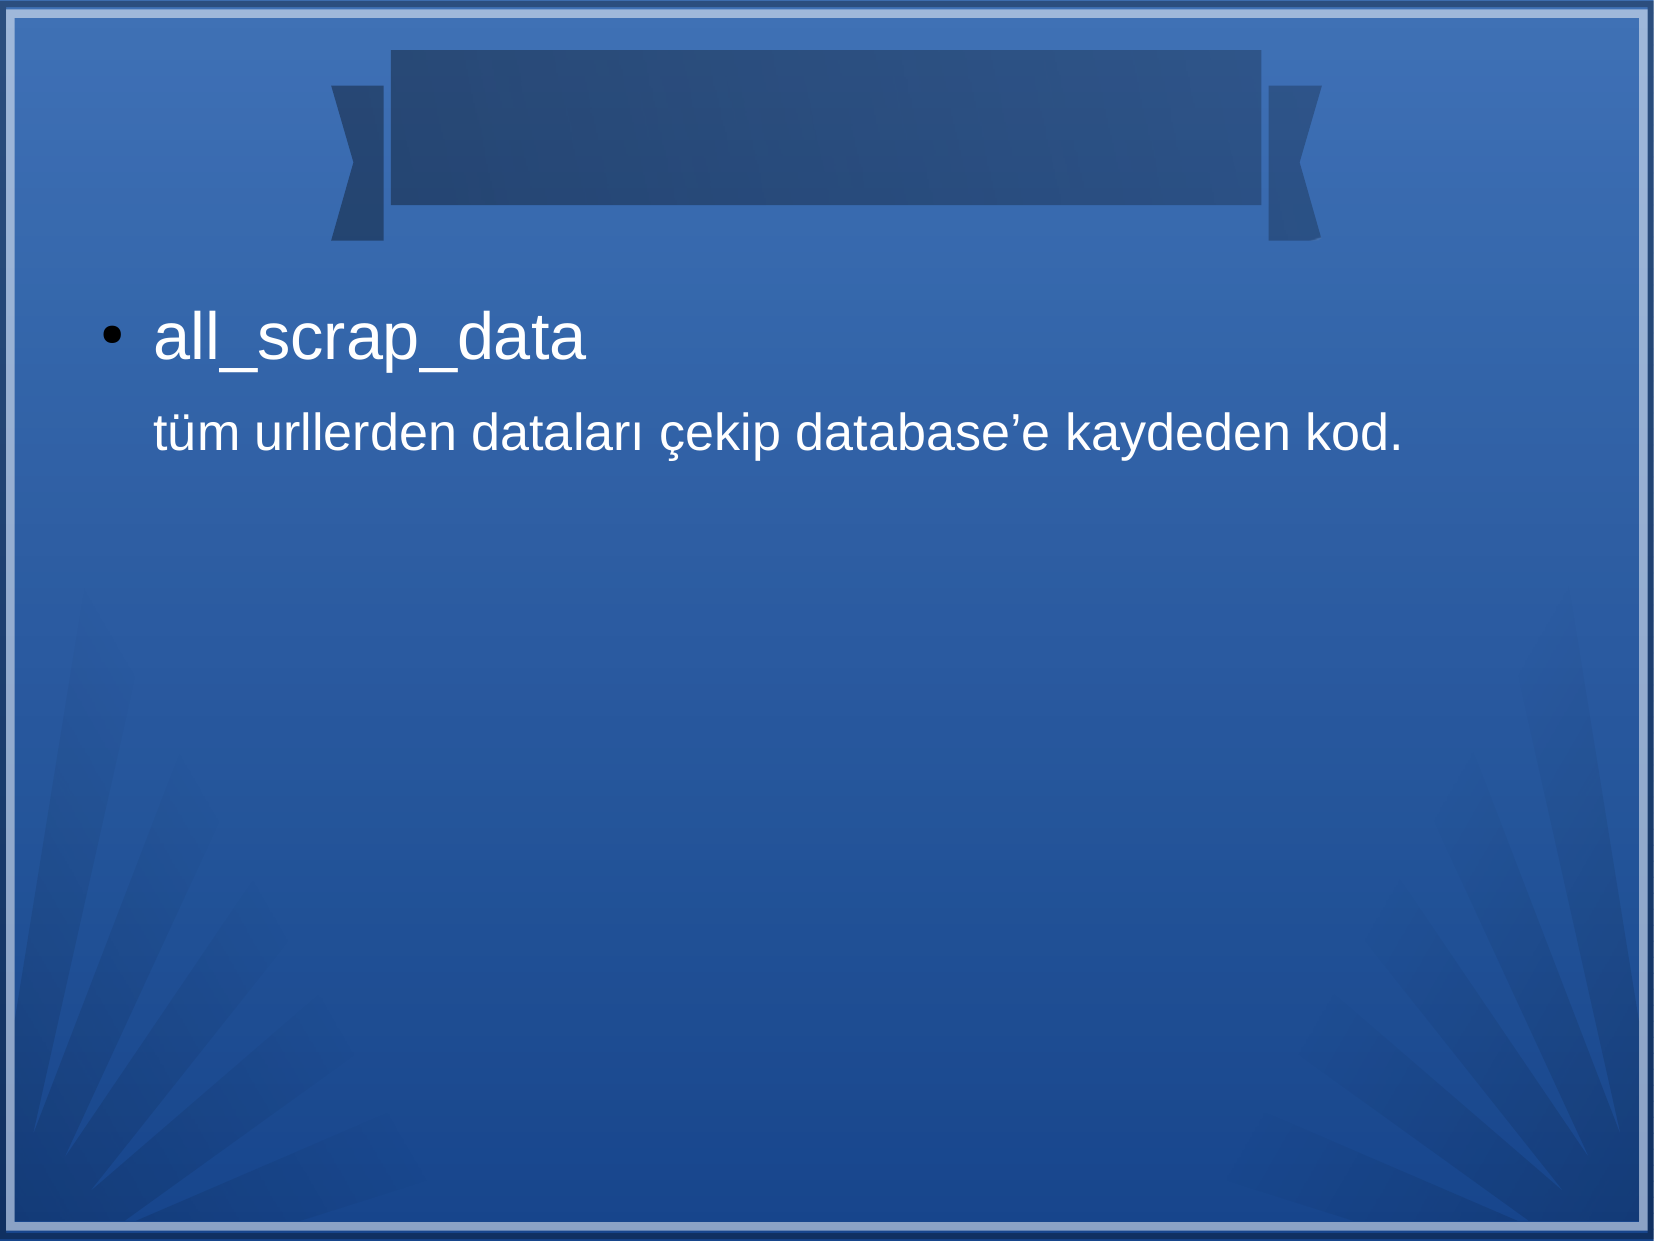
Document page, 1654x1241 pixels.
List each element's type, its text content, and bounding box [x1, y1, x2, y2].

list all_scrap_data tüm urllerden dataları çekip database’e kaydeden kod. [82, 299, 1571, 1130]
